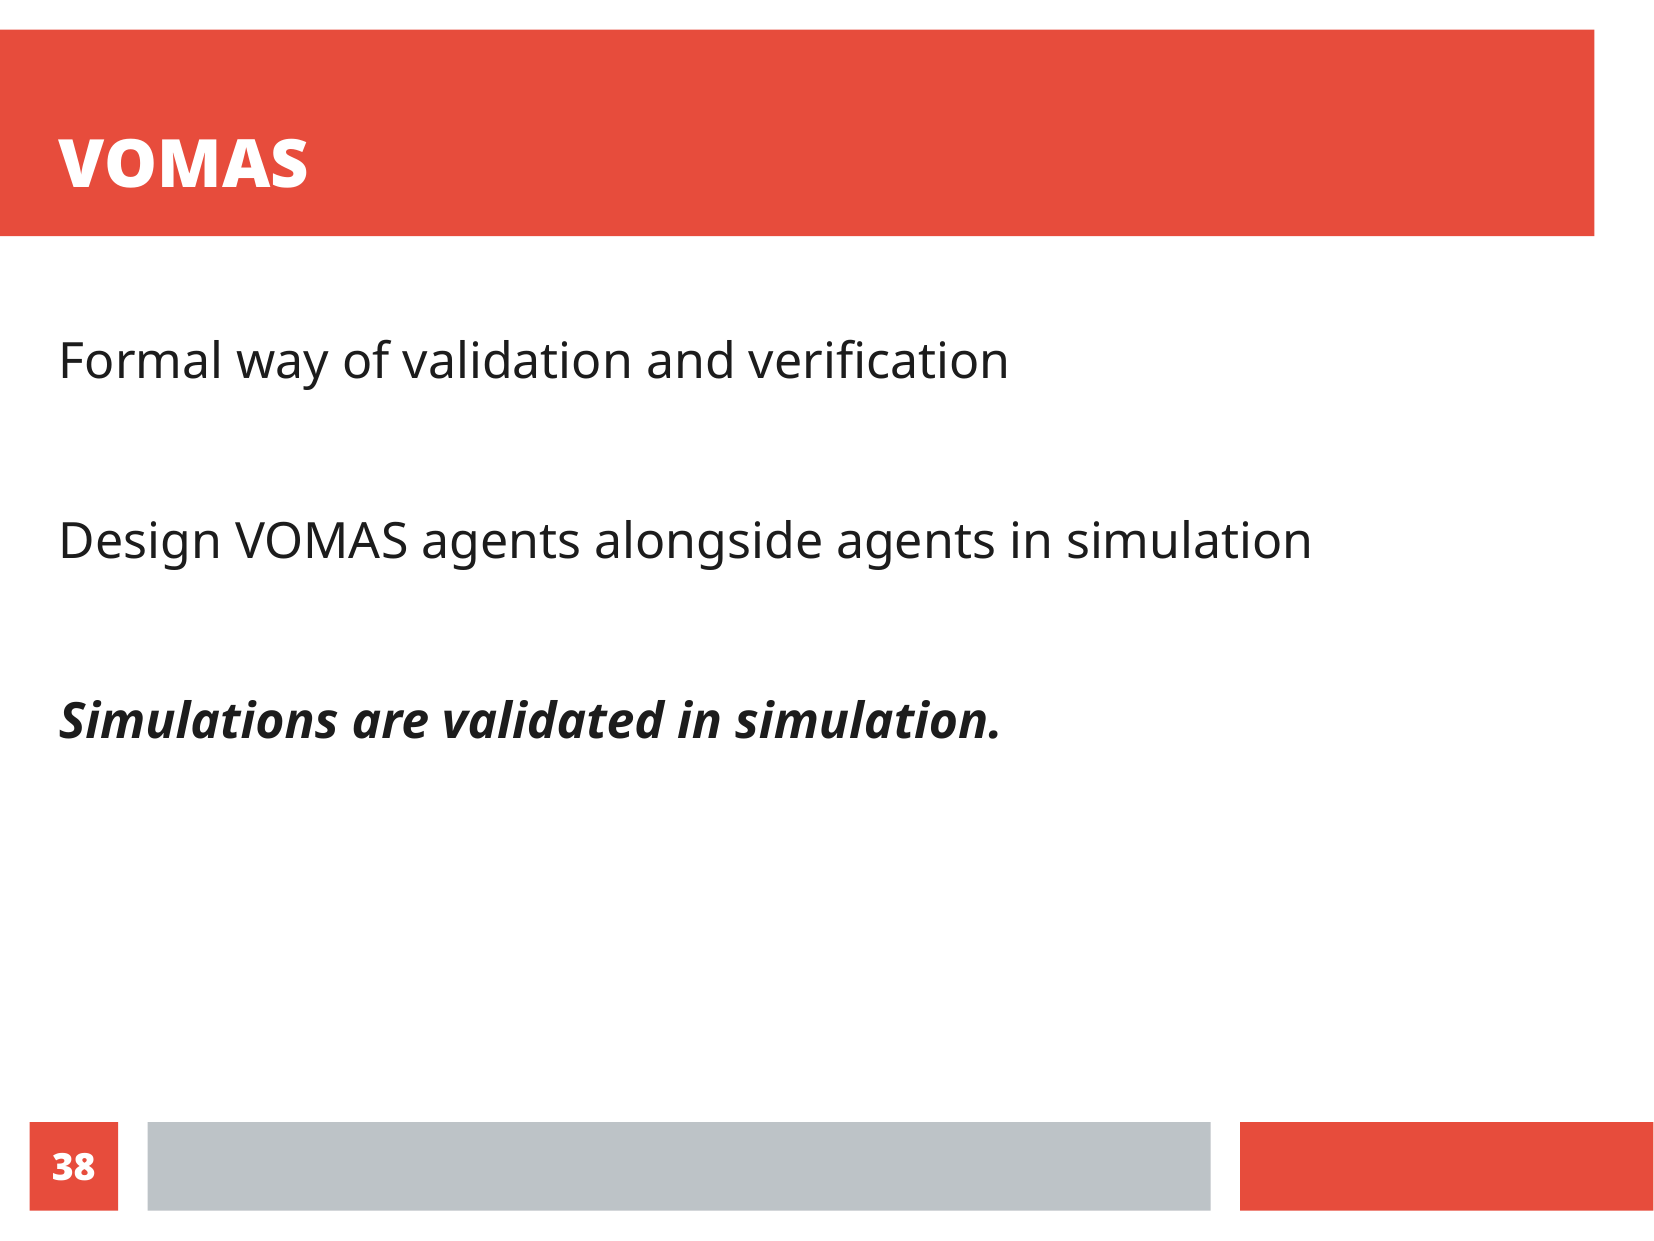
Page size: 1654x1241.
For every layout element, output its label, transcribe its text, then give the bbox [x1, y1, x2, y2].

list Formal way of validation and verification Design VOMAS agents alongside agents in simulation Simulations are validated in simulation. [59, 324, 1565, 1093]
title VOMAS [59, 59, 1595, 207]
